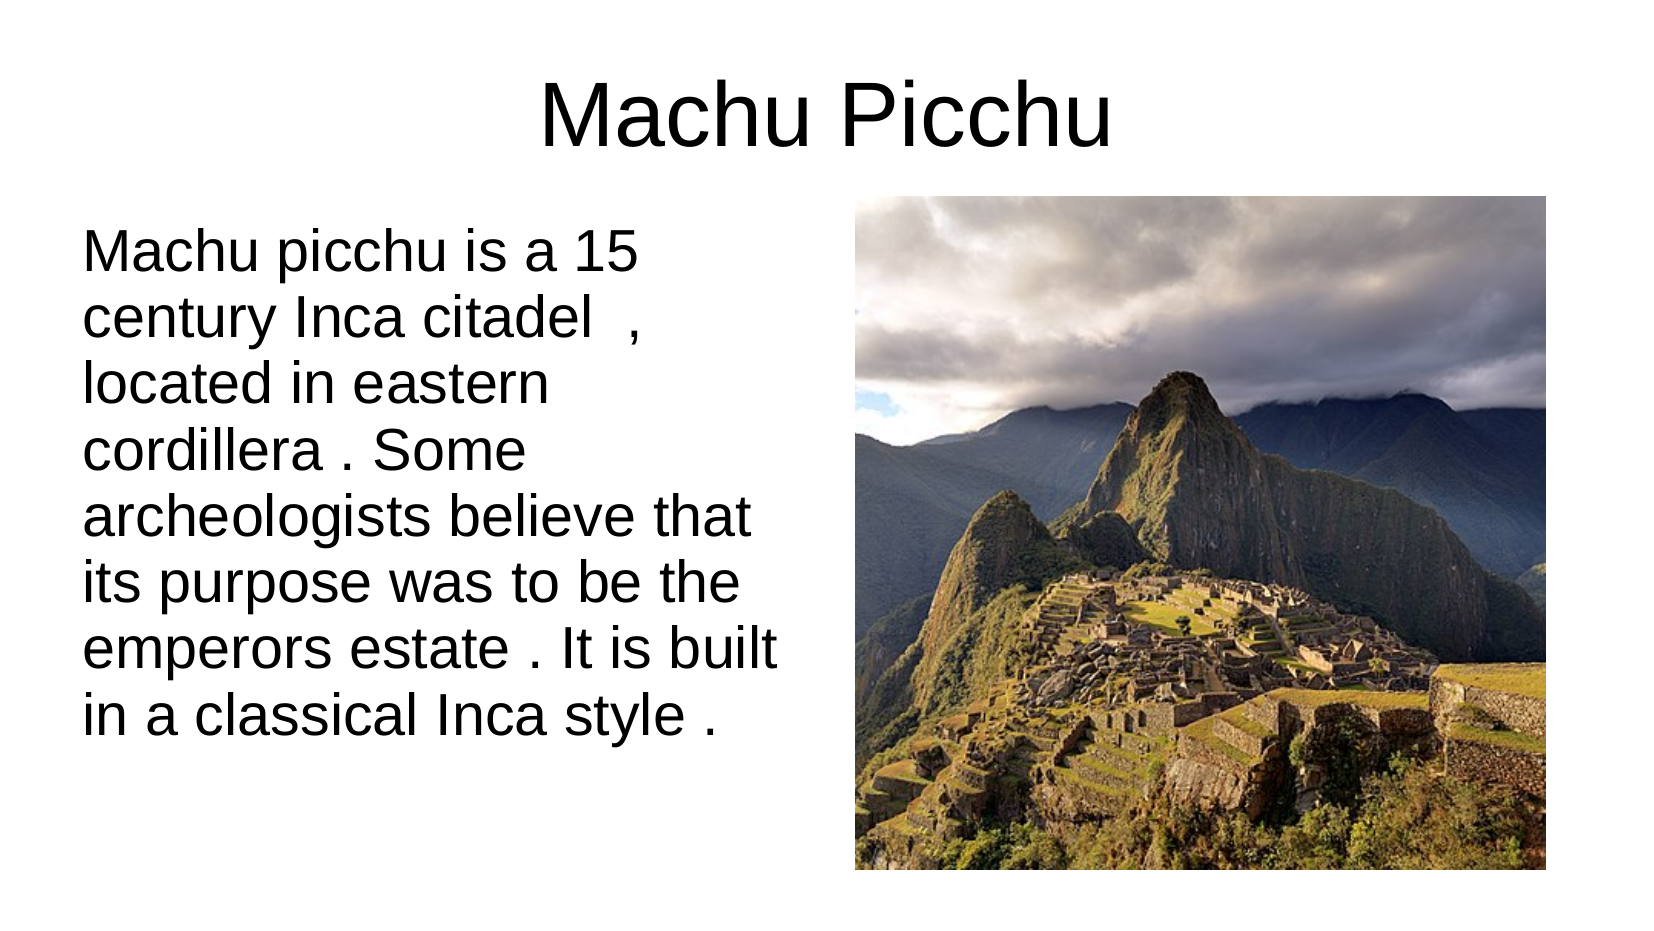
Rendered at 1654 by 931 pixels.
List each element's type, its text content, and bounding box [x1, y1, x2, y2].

list Machu picchu is a 15 century Inca citadel , located in eastern cordillera . Some archeologists believe that its purpose was to be the emperors estate . It is built in a classical Inca style . [82, 217, 781, 758]
title Machu Picchu [82, 37, 1571, 193]
picture [855, 196, 1546, 871]
